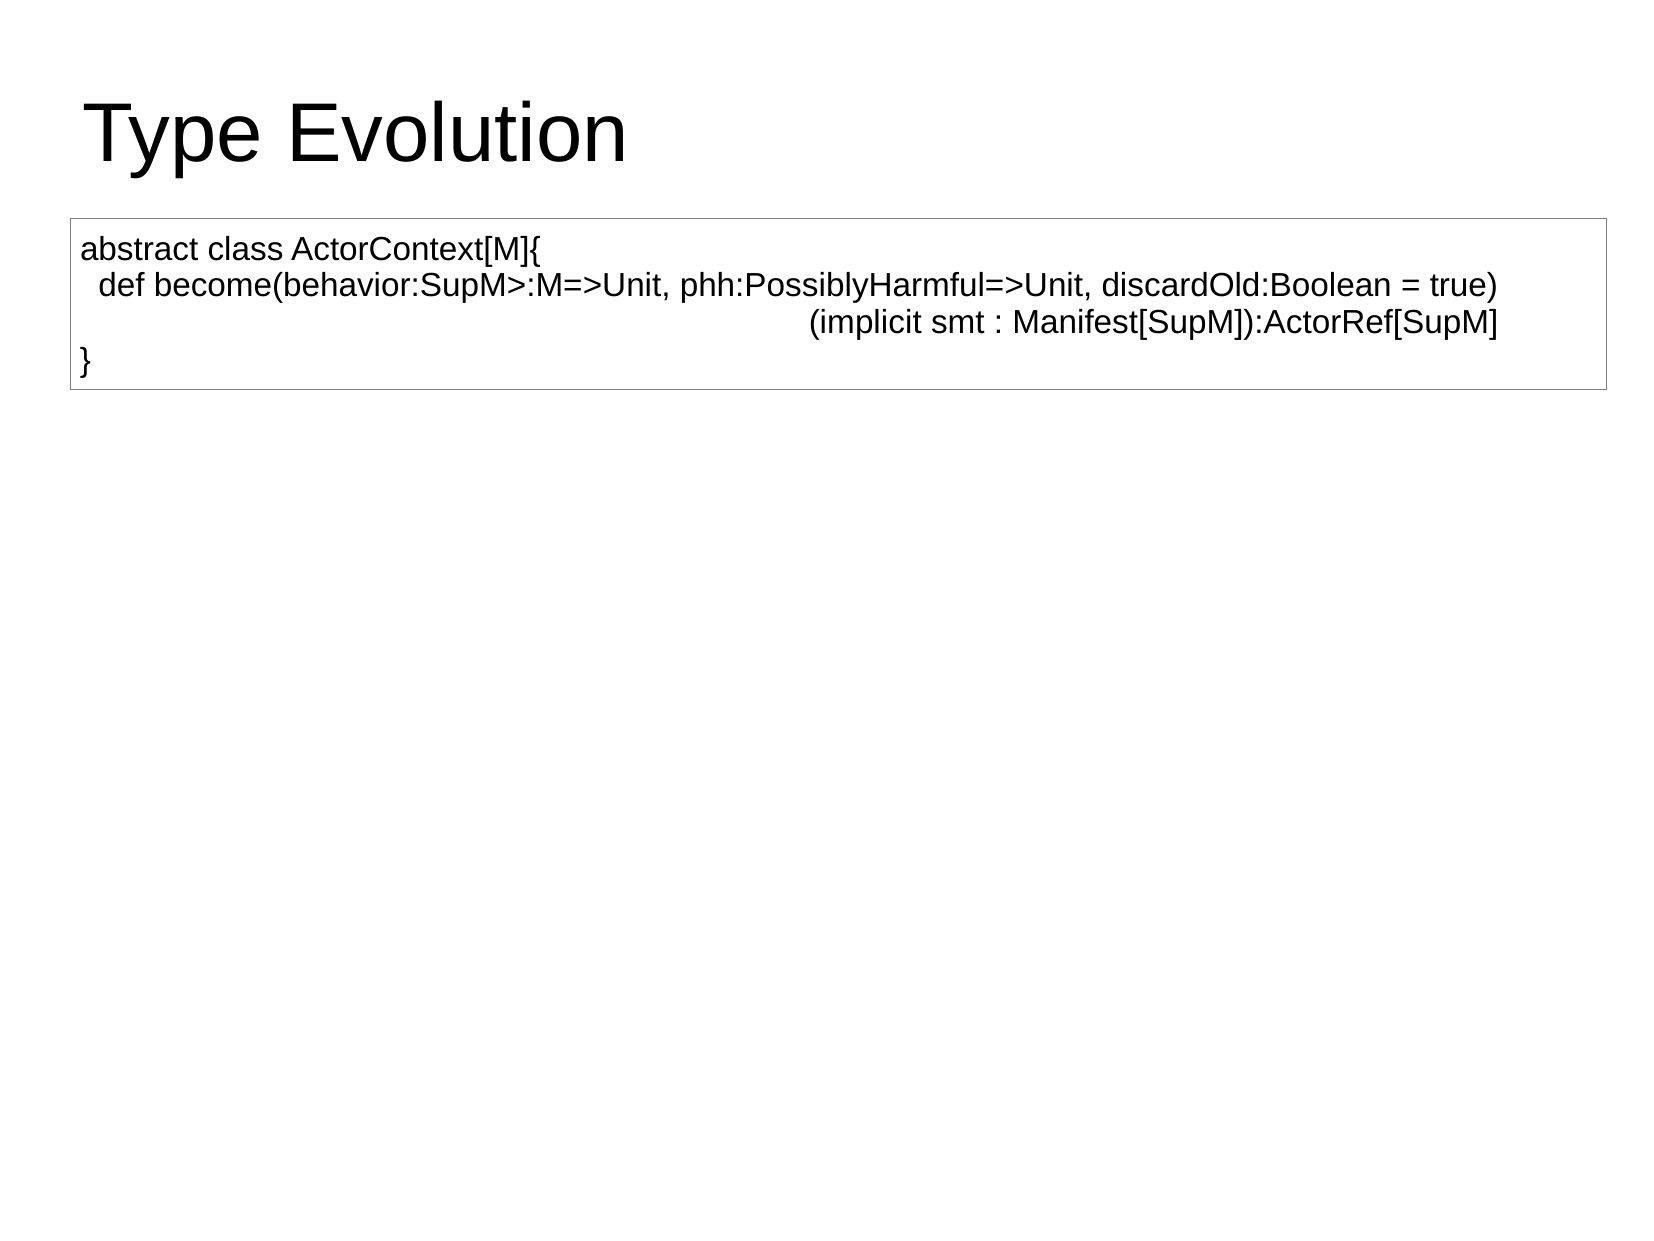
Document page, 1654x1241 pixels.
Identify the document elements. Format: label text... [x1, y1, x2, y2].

title abstract class ActorContext[M]{ def become(behavior:SupM>:M=>Unit, phh:PossiblyHarmful=>Unit, discardOld:Boolean = true) (implicit smt : Manifest[SupM]):ActorRef[SupM] } [70, 218, 1607, 390]
title Type Evolution [82, 29, 1571, 218]
